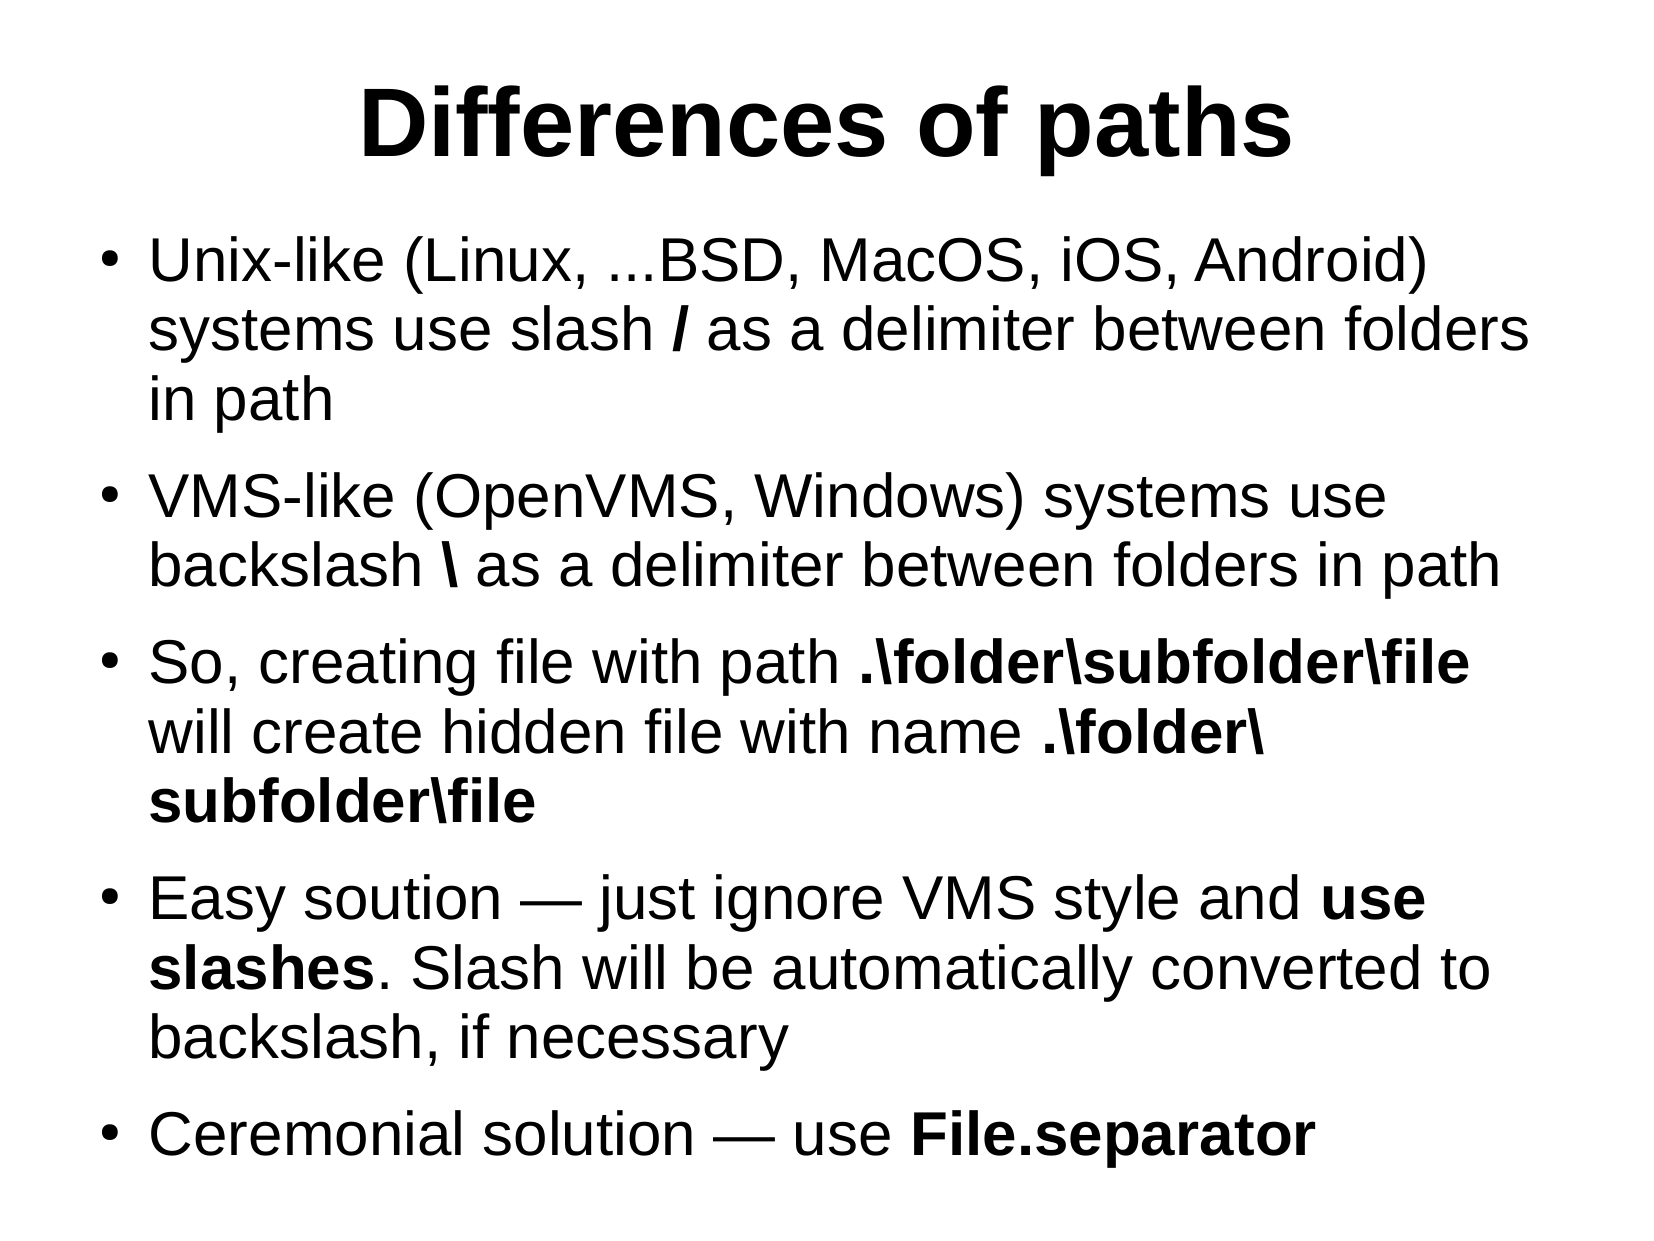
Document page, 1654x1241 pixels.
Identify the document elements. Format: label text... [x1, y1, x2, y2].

list Unix-like (Linux, ...BSD, MacOS, iOS, Android) systems use slash / as a delimiter between folders in path VMS-like (OpenVMS, Windows) systems use backslash \ as a delimiter between folders in path So, creating file with path .\folder\subfolder\file will create hidden file with name .\folder\subfolder\file Easy soution — just ignore VMS style and use slashes. Slash will be automatically converted to backslash, if necessary Ceremonial solution — use File.separator [82, 225, 1538, 1186]
title Differences of paths [82, 49, 1571, 196]
